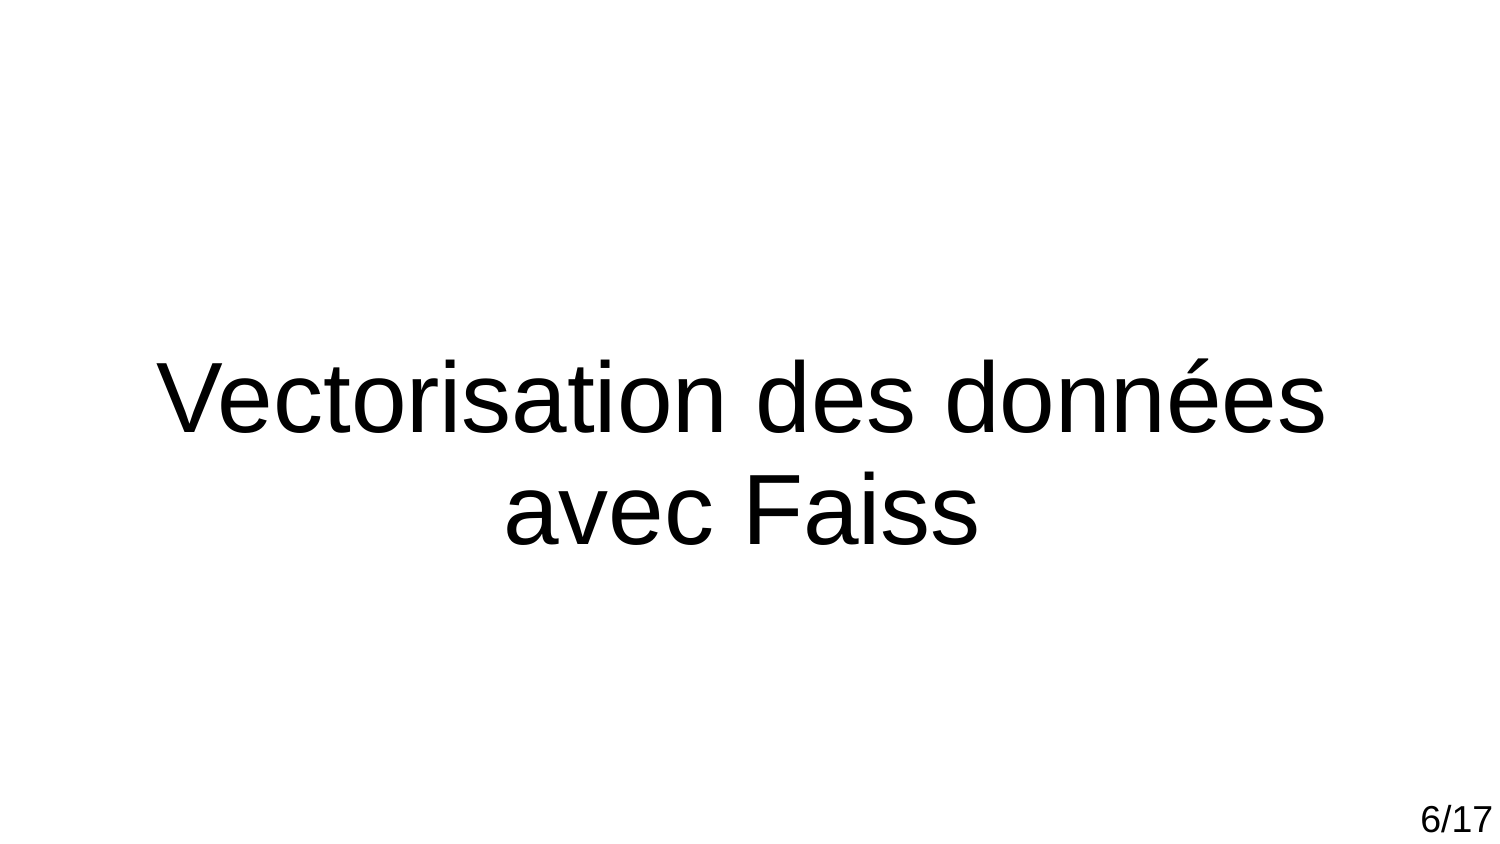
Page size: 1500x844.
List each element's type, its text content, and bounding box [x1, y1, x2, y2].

list Vectorisation des données avec Faiss [31, 342, 1382, 827]
text_box 6/17 [1405, 791, 1500, 844]
